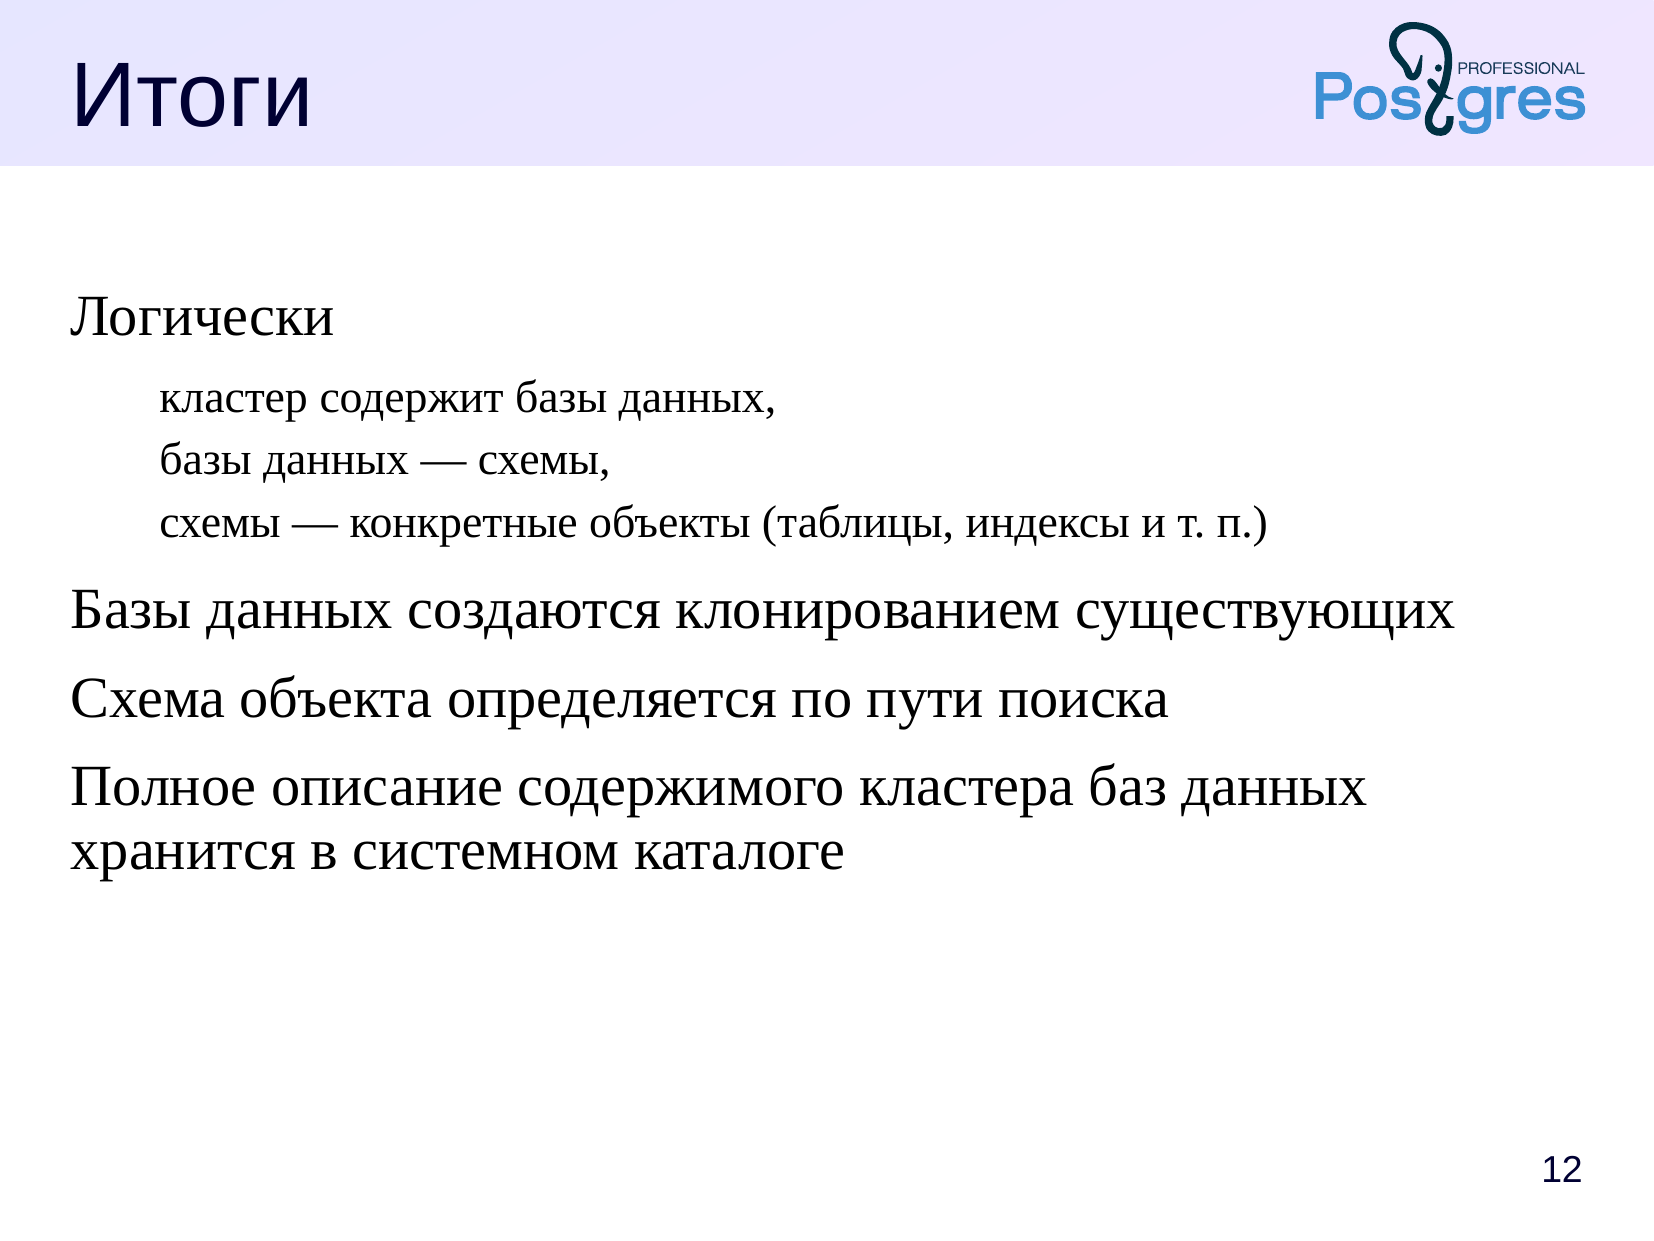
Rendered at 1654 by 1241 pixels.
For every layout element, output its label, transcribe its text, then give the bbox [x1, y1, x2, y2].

title Итоги [70, 43, 1241, 147]
list Логически кластер содержит базы данных, базы данных — схемы, схемы — конкретные объекты (таблицы, индексы и т. п.) Базы данных создаются клонированием существующих Схема объекта определяется по пути поиска Полное описание содержимого кластера баз данных хранится в системном каталоге [70, 283, 1583, 1134]
